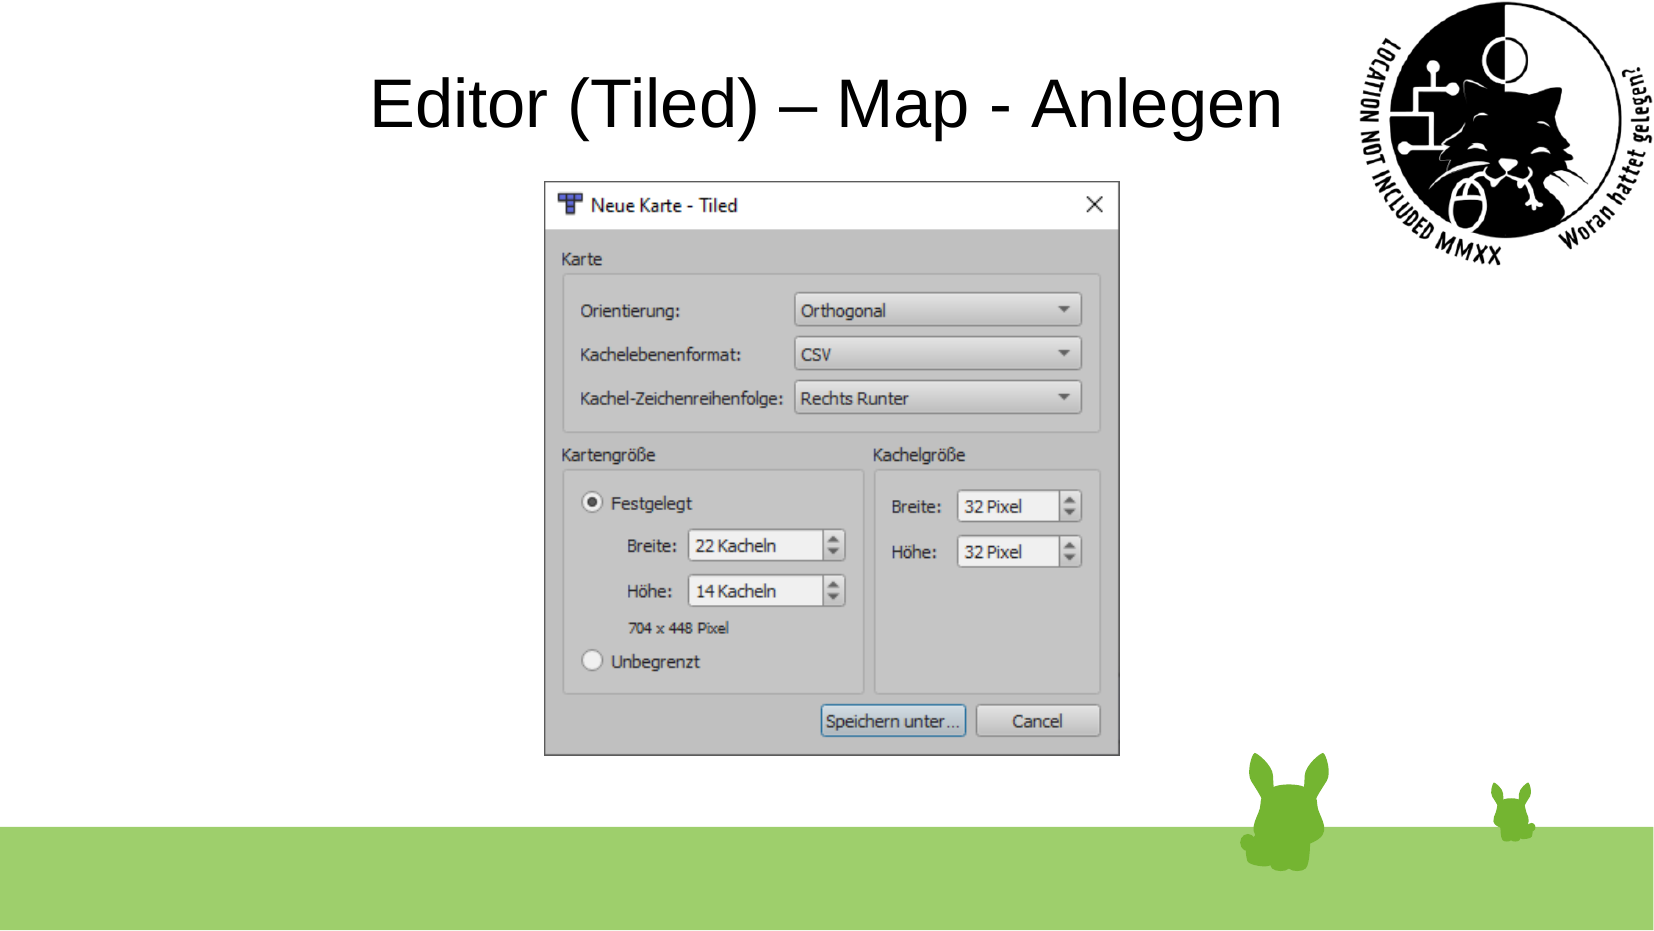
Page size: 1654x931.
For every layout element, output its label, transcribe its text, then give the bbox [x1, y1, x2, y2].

title Editor (Tiled) – Map - Anlegen [88, 29, 1358, 178]
picture [1358, 0, 1654, 266]
picture [544, 181, 1120, 756]
